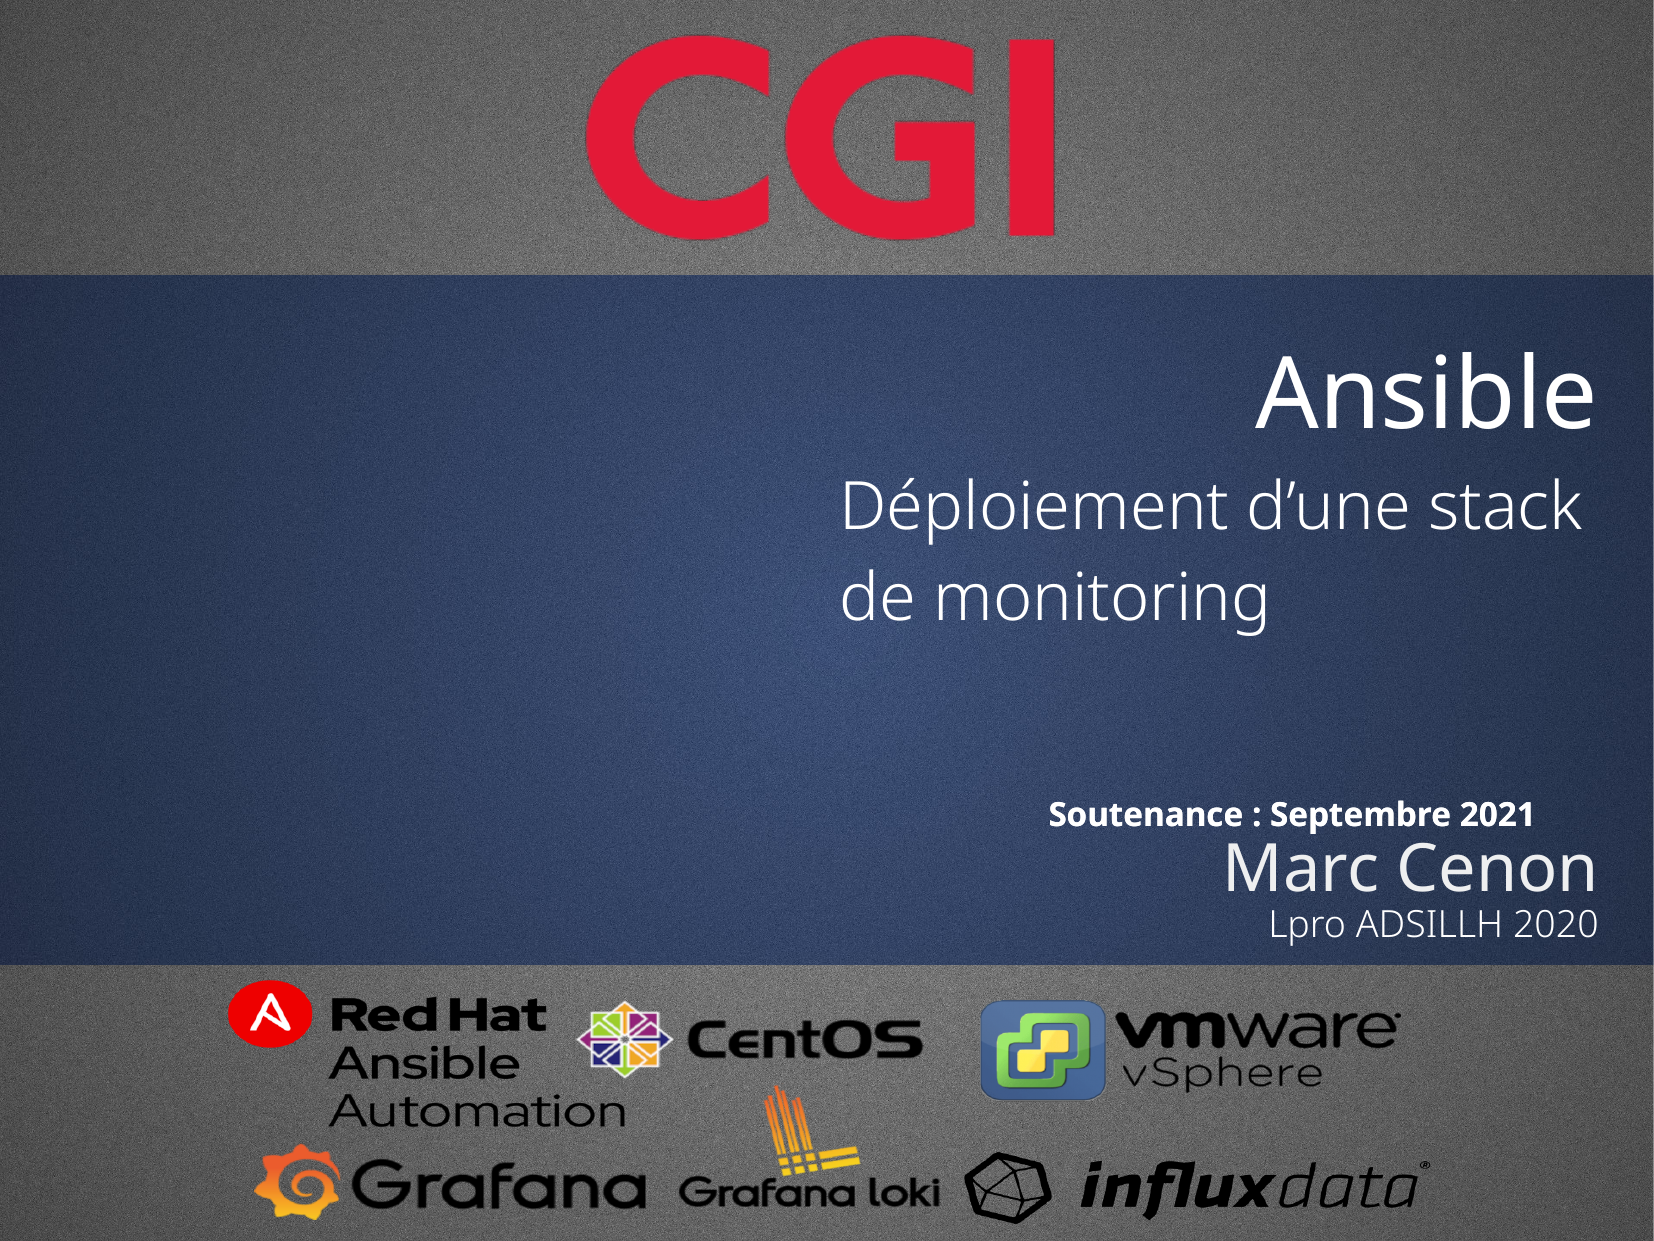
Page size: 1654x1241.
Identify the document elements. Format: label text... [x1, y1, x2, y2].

picture [0, 0, 1654, 1241]
text_box Lpro ADSILLH 2020 [531, 887, 1615, 958]
text_box Soutenance : Septembre 2021 [1033, 783, 1632, 886]
text_box Marc Cenon [649, 818, 1615, 887]
subtitle Déploiement d’une stack de monitoring [442, 457, 1601, 621]
title Ansible [248, 330, 1599, 449]
